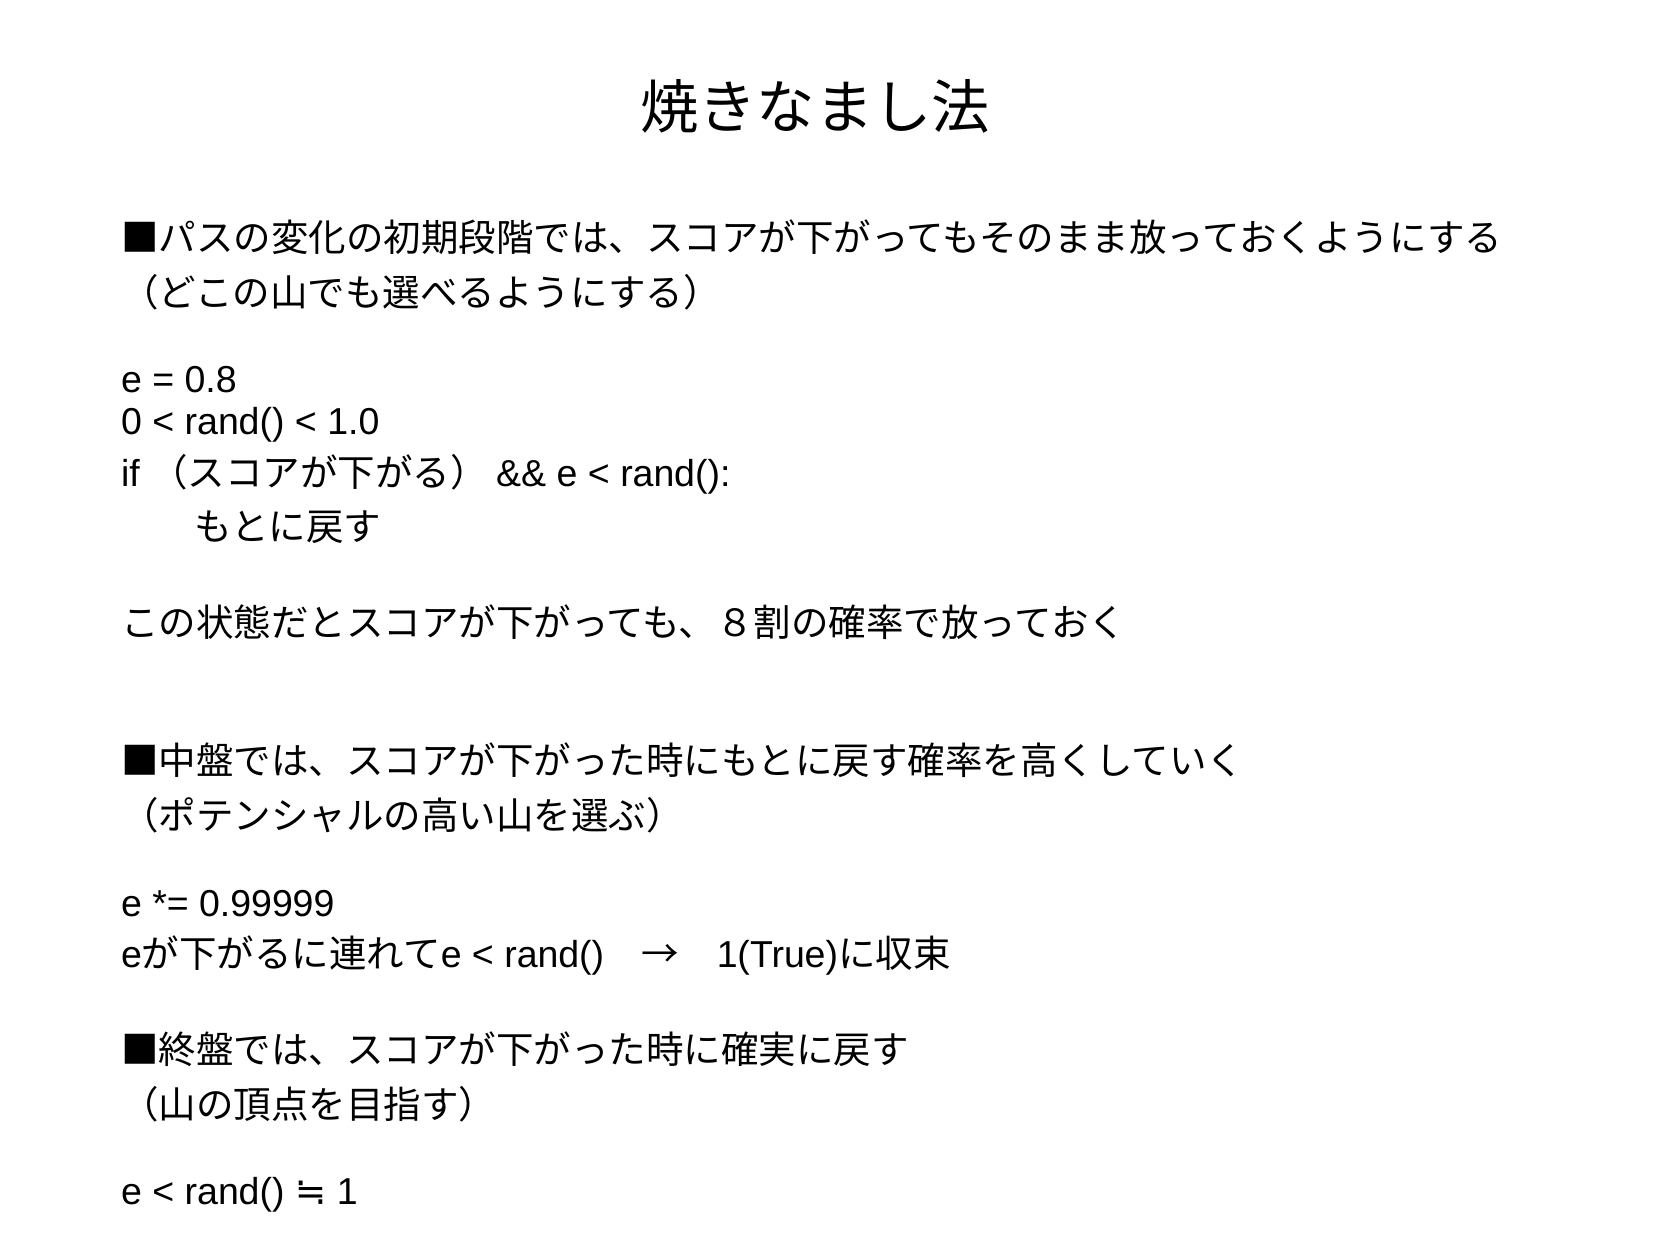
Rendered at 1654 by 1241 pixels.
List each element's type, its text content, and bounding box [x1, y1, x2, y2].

text_box 焼きなまし法 [35, 53, 1595, 128]
text_box ■パスの変化の初期段階では、スコアが下がってもそのまま放っておくようにする （どこの山でも選べるようにする） e = 0.8 0 < rand() < 1.0 if （スコアが下がる） && e < rand(): もとに戻す この状態だとスコアが下がっても、８割の確率で放っておく ■中盤では、スコアが下がった時にもとに戻す確率を高くしていく （ポテンシャルの高い山を選ぶ） e *= 0.99999 eが下がるに連れてe < rand() → 1(True)に収束 ■終盤では、スコアが下がった時に確実に戻す （山の頂点を目指す） e < rand() ≒ 1 [106, 200, 1583, 1031]
